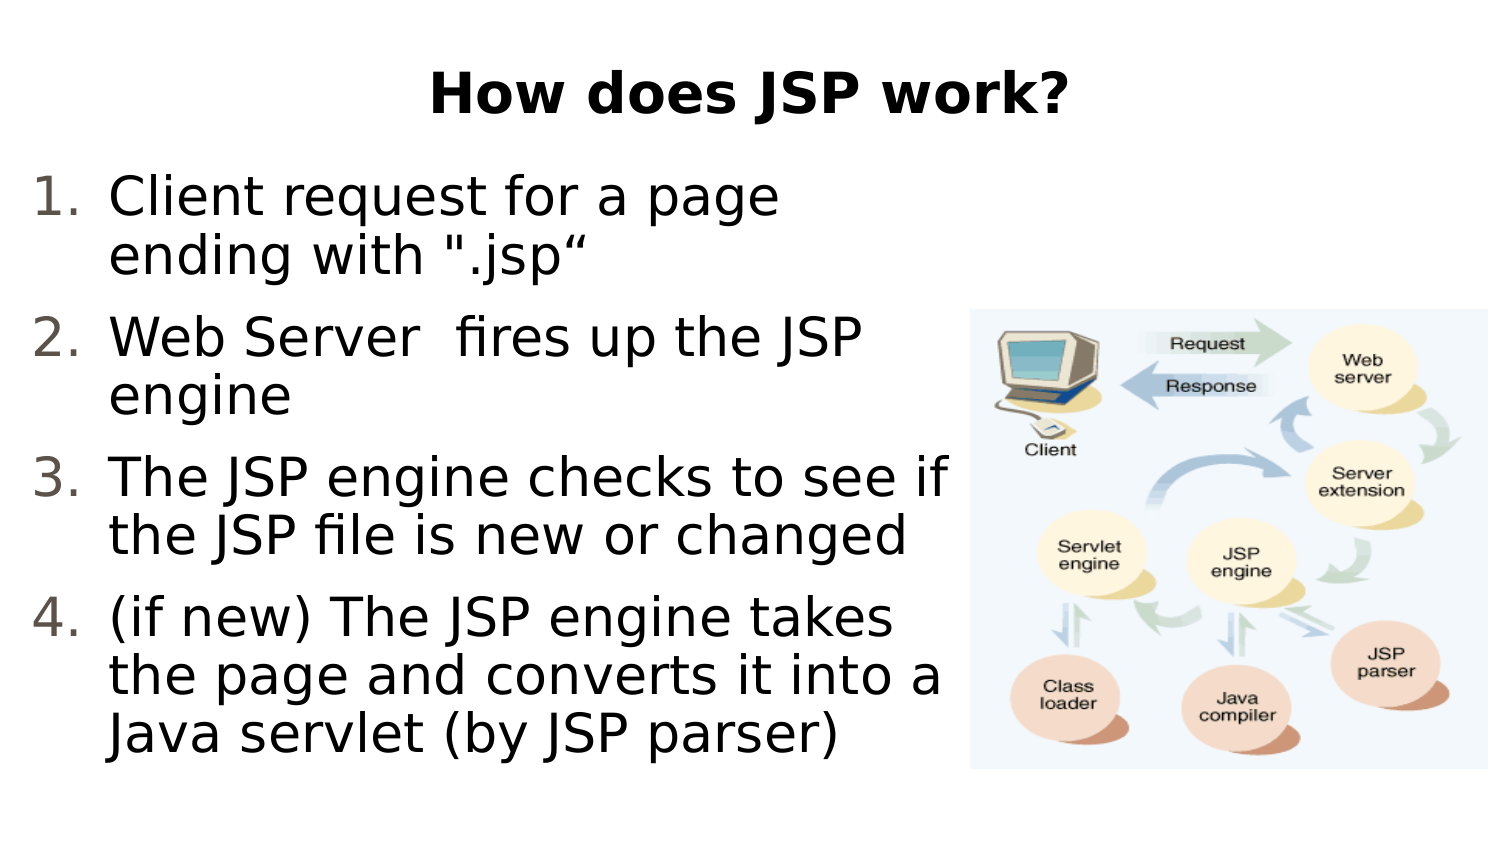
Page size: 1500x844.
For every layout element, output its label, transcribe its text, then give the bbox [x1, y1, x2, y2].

picture [970, 309, 1488, 769]
title How does JSP work? [75, 33, 1425, 133]
list Client request for a page ending with ".jsp“ Web Server fires up the JSP engine The JSP engine checks to see if the JSP file is new or changed (if new) The JSP engine takes the page and converts it into a Java servlet (by JSP parser) [15, 161, 993, 815]
